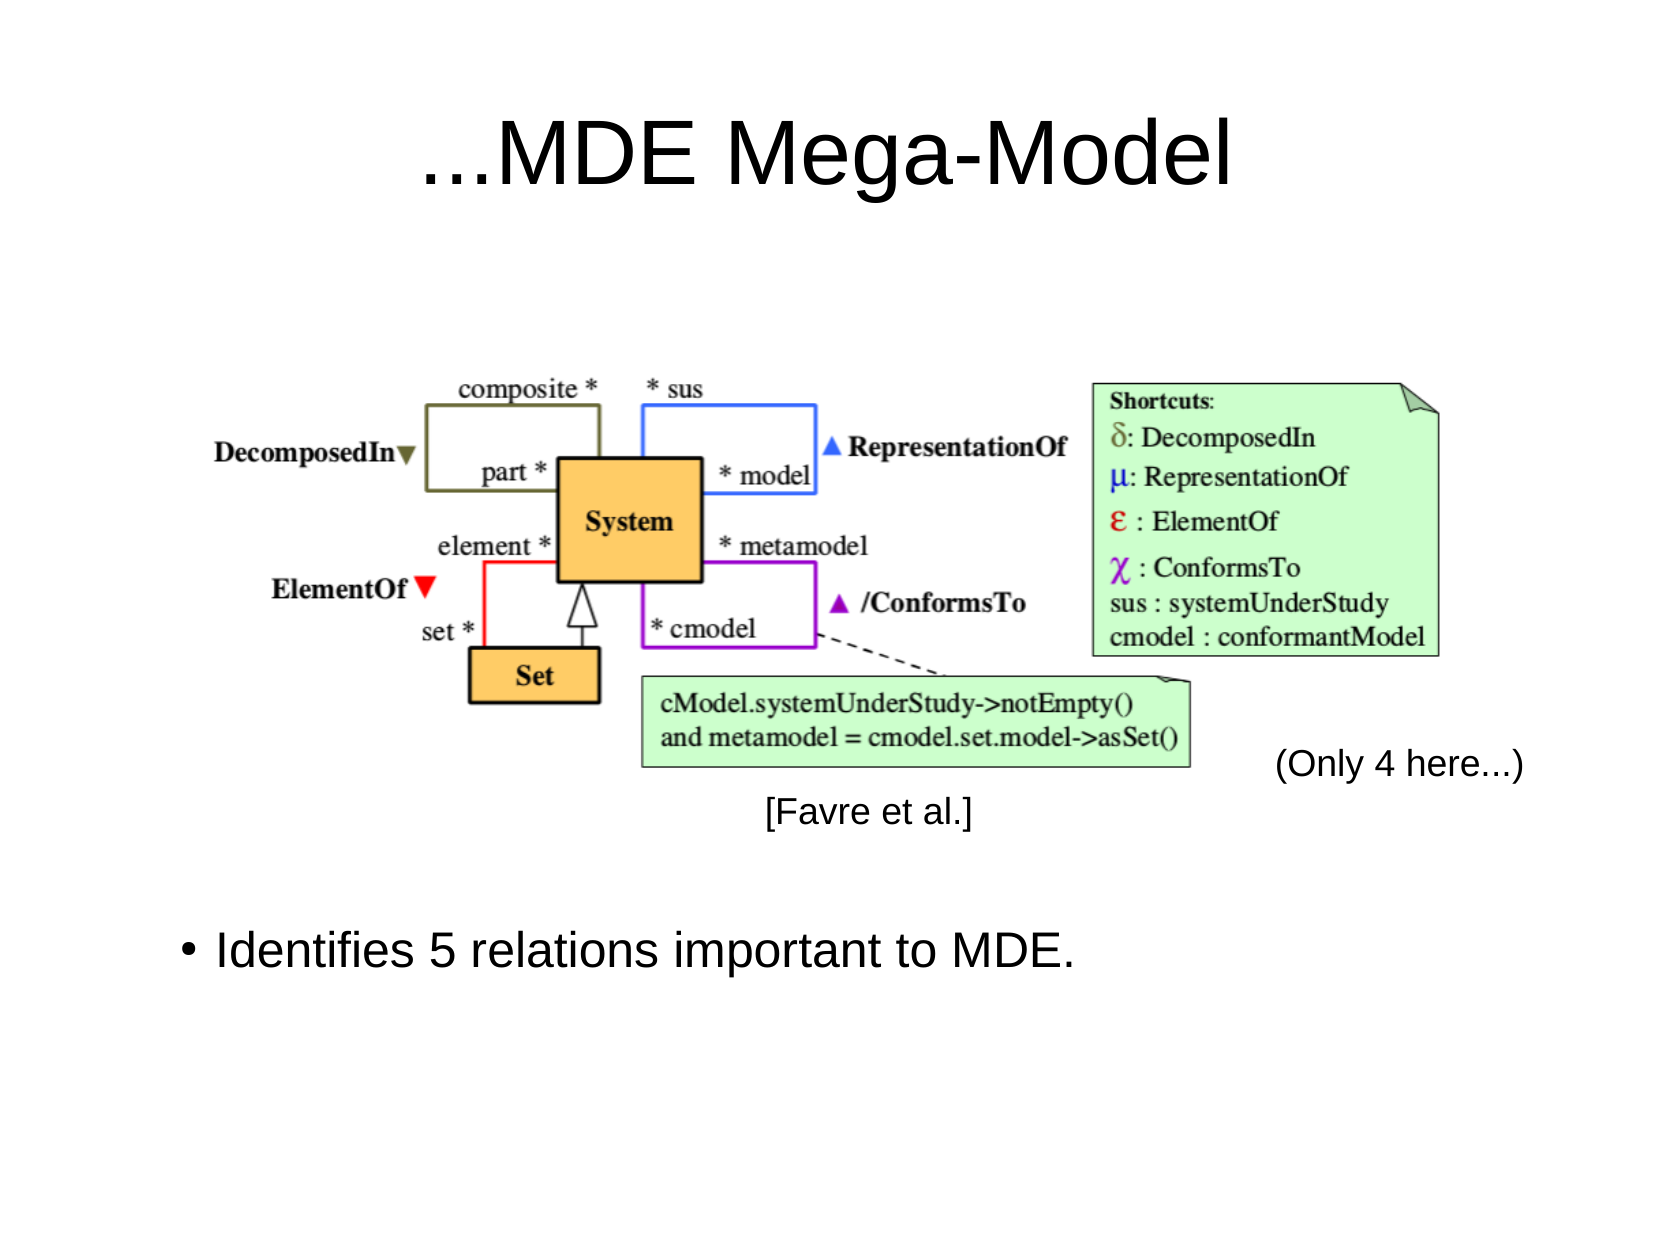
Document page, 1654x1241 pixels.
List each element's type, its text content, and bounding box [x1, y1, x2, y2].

text_box Identifies 5 relations important to MDE. [165, 915, 1171, 1096]
title ...MDE Mega-Model [82, 49, 1571, 257]
text_box (Only 4 here...) [1260, 735, 1591, 792]
text_box [Favre et al.] [750, 783, 1156, 841]
picture [180, 360, 1486, 796]
